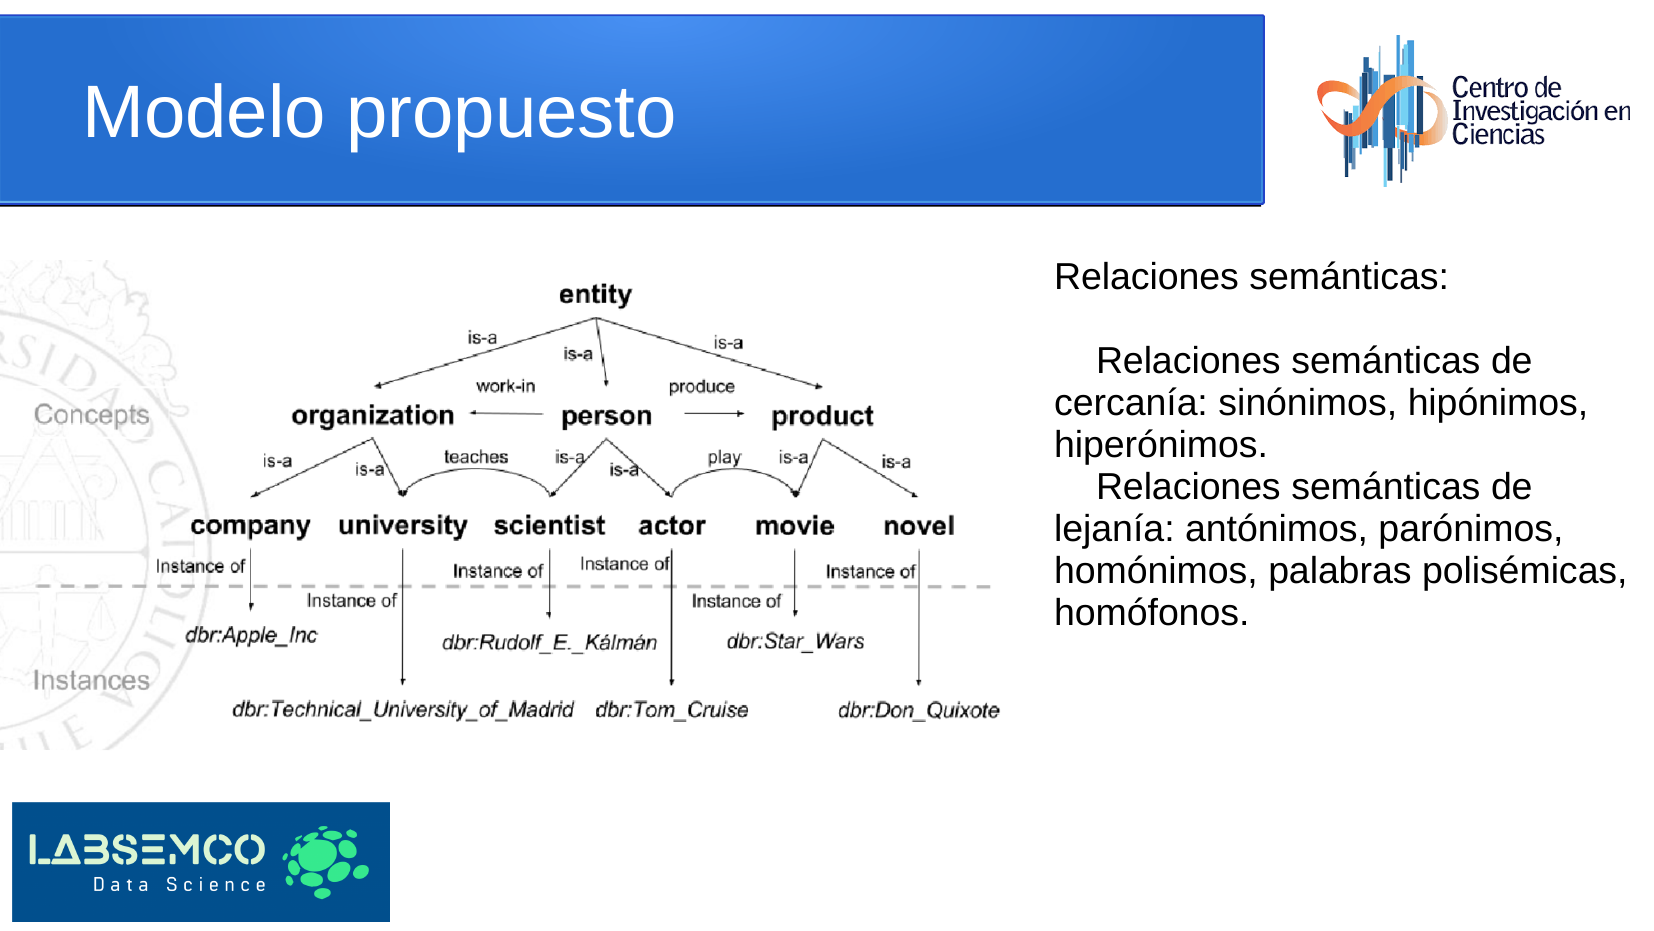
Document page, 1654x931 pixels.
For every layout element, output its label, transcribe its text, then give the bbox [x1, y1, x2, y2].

picture [11, 801, 390, 922]
text_box Relaciones semánticas: Relaciones semánticas de cercanía: sinónimos, hipónimos, hiperónimos. Relaciones semánticas de lejanía: antónimos, parónimos, homónimos, palabras polisémicas, homófonos. [1039, 248, 1654, 641]
picture [0, 259, 1016, 751]
title Modelo propuesto [82, 35, 1235, 189]
picture [1317, 35, 1630, 187]
